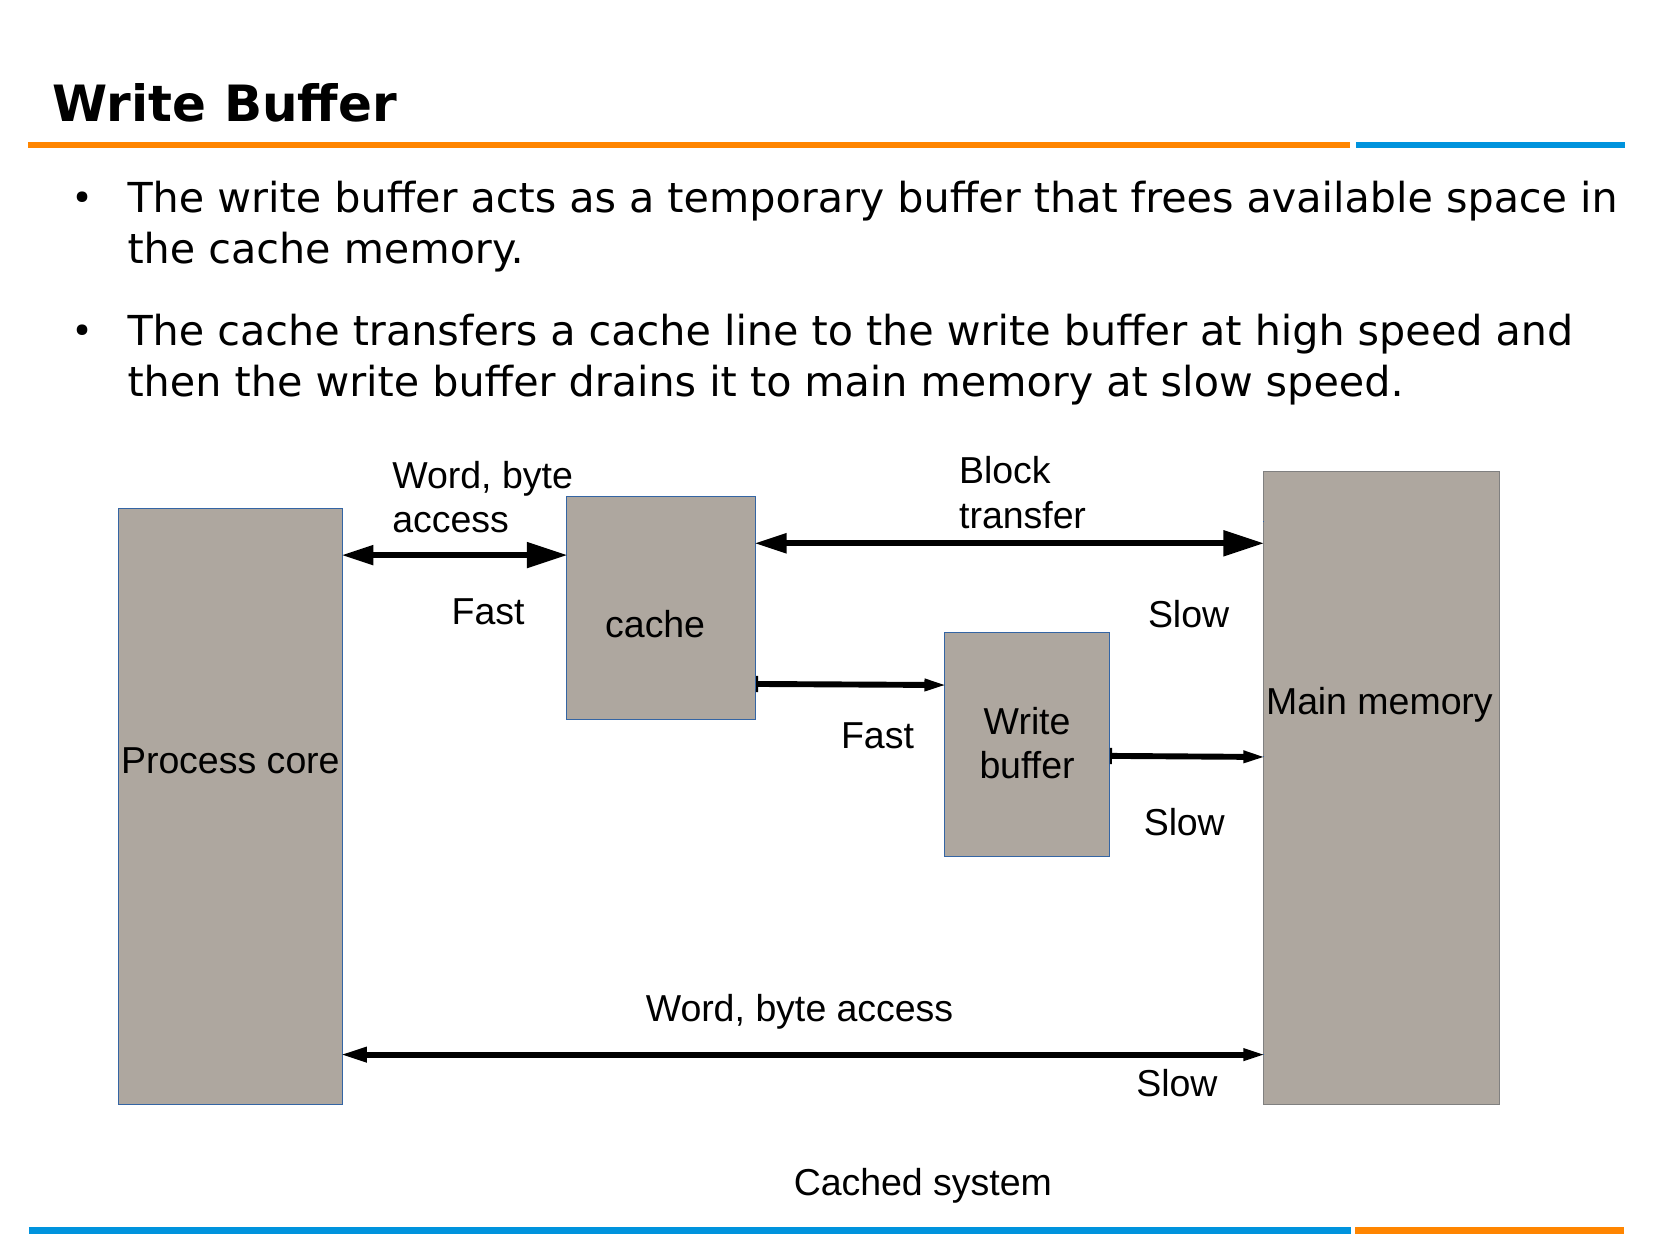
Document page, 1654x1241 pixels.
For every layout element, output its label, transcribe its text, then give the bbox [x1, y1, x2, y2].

text_box Slow [1136, 1062, 1218, 1107]
text_box Main memory [1266, 680, 1504, 725]
text_box Block [959, 449, 1051, 494]
text_box Fast [841, 714, 915, 760]
text_box Write [983, 700, 1071, 744]
text_box transfer [959, 494, 1087, 539]
text_box [944, 632, 1110, 857]
text_box The cache transfers a cache line to the write buffer at high speed and [127, 307, 1588, 358]
text_box access [392, 498, 510, 543]
text_box buffer [979, 744, 1075, 789]
text_box Write Buffer [52, 74, 398, 137]
text_box The write buffer acts as a temporary buffer that frees available space in [127, 174, 1633, 225]
text_box [1263, 471, 1500, 1105]
text_box Slow [1143, 801, 1225, 847]
text_box then the write buffer drains it to main memory at slow speed. [127, 358, 1405, 410]
text_box ● [74, 189, 90, 214]
text_box ● [74, 322, 90, 347]
text_box Word, byte access [645, 987, 954, 1033]
text_box Fast [451, 590, 525, 636]
text_box Process core [120, 739, 351, 785]
text_box cache [605, 603, 706, 648]
text_box [566, 496, 756, 720]
text_box Slow [1148, 593, 1230, 638]
text_box the cache memory. [127, 225, 524, 277]
text_box Cached system [794, 1161, 1053, 1206]
text_box [118, 508, 343, 1105]
text_box Word, byte [392, 454, 574, 499]
